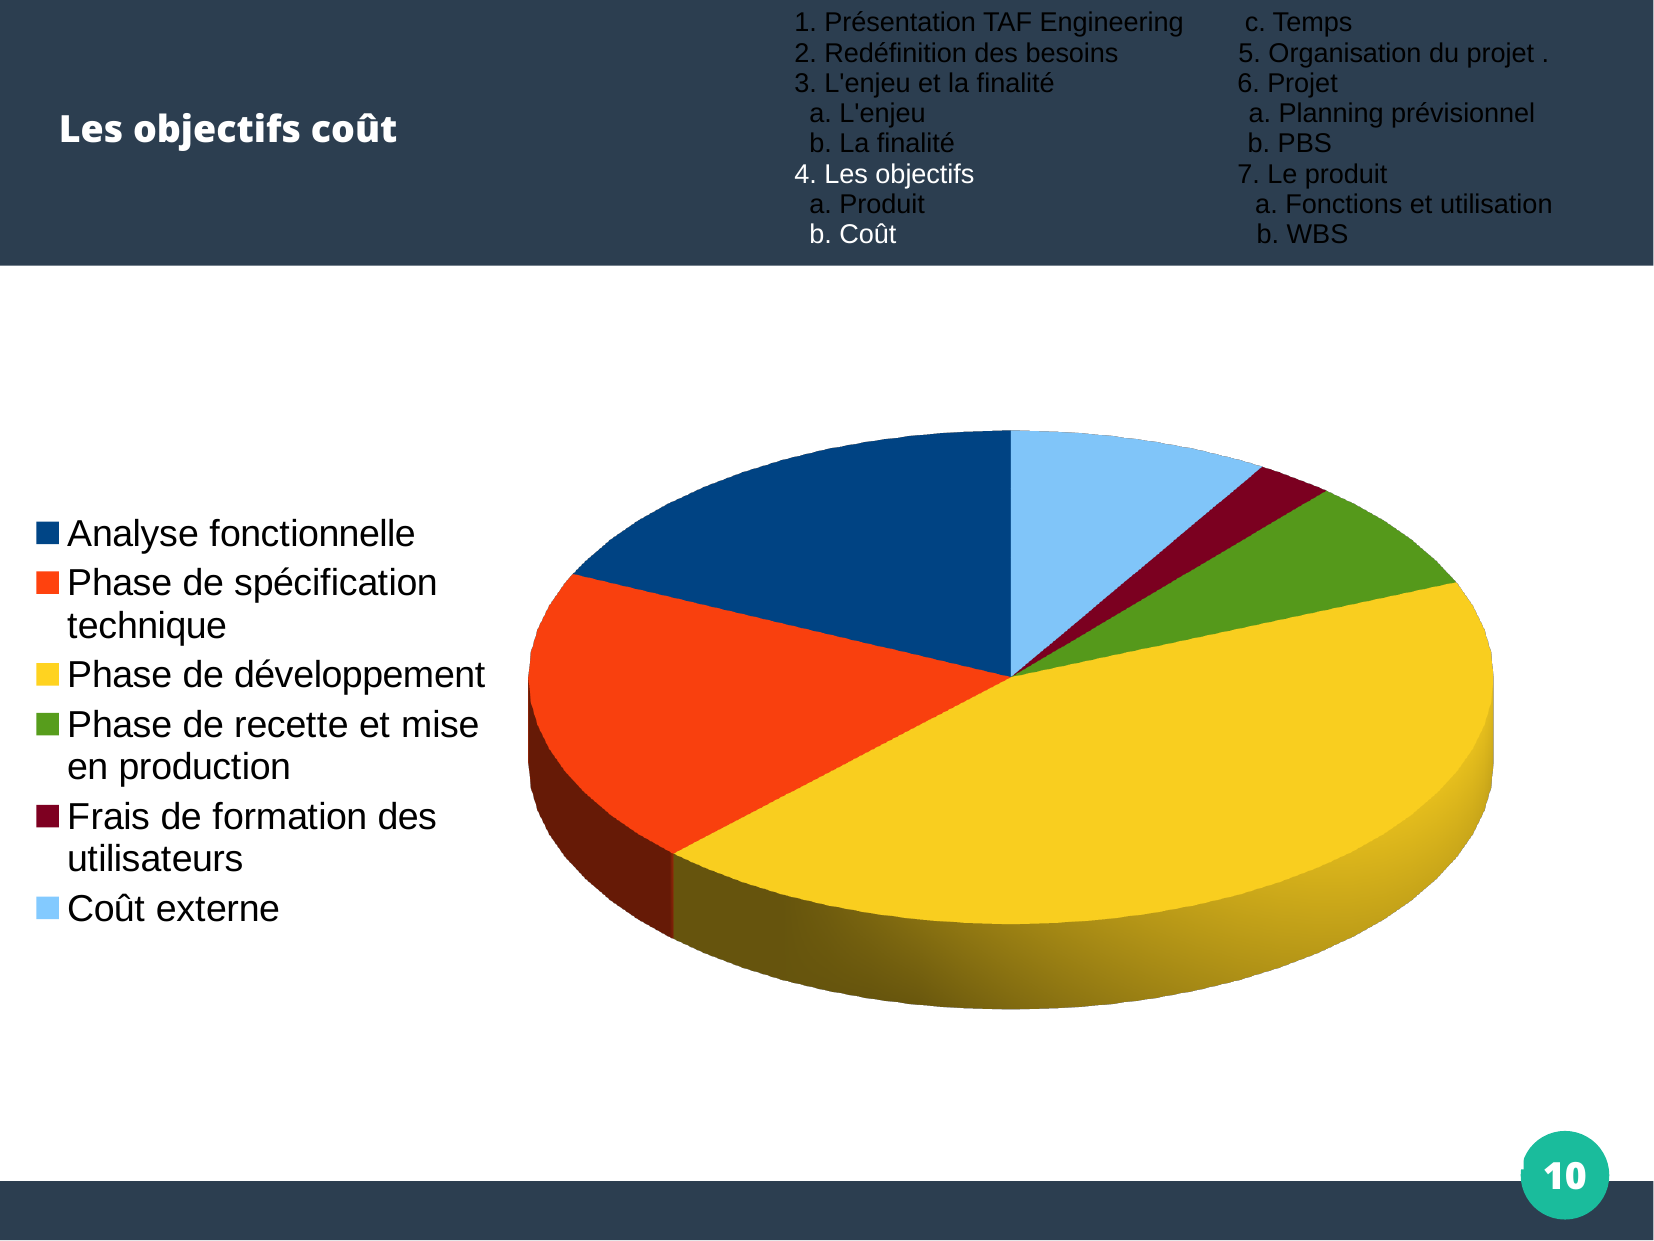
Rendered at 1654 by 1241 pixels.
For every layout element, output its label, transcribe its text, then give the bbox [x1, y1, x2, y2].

chart [11, 271, 1524, 1170]
title Les objectifs coût [59, 49, 779, 207]
text_box 1. Présentation TAF Engineering c. Temps 2. Redéfinition des besoins 5. Organisation du projet . 3. L'enjeu et la finalité 6. Projet a. L'enjeu a. Planning prévisionnel b. La finalité b. PBS 4. Les objectifs 7. Le produit a. Produit a. Fonctions et utilisation b. Coût b. WBS [779, 0, 1654, 318]
